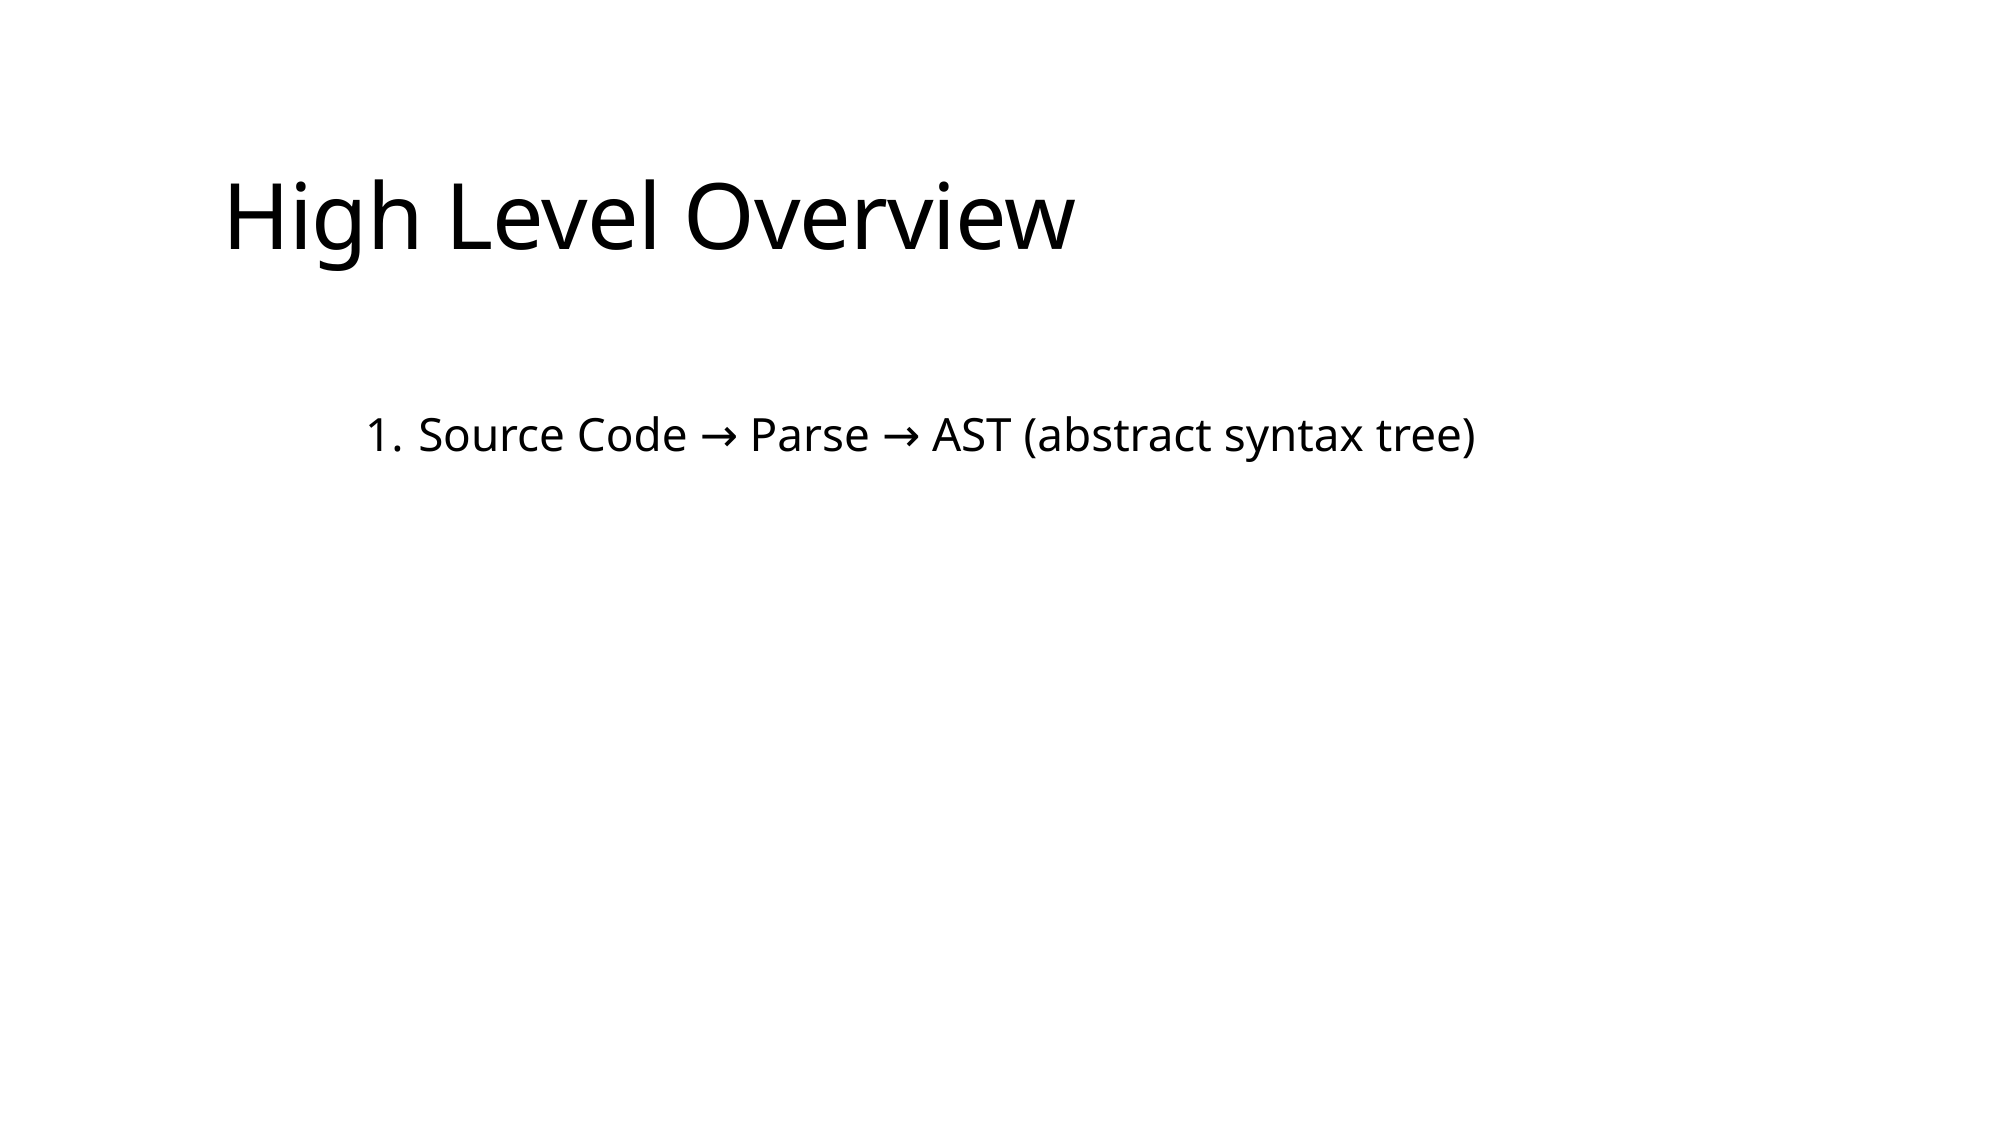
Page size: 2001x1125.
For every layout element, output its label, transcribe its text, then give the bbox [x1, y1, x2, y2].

list Source Code → Parse → AST (abstract syntax tree) [206, 299, 1617, 1014]
title High Level Overview [206, 60, 1797, 278]
